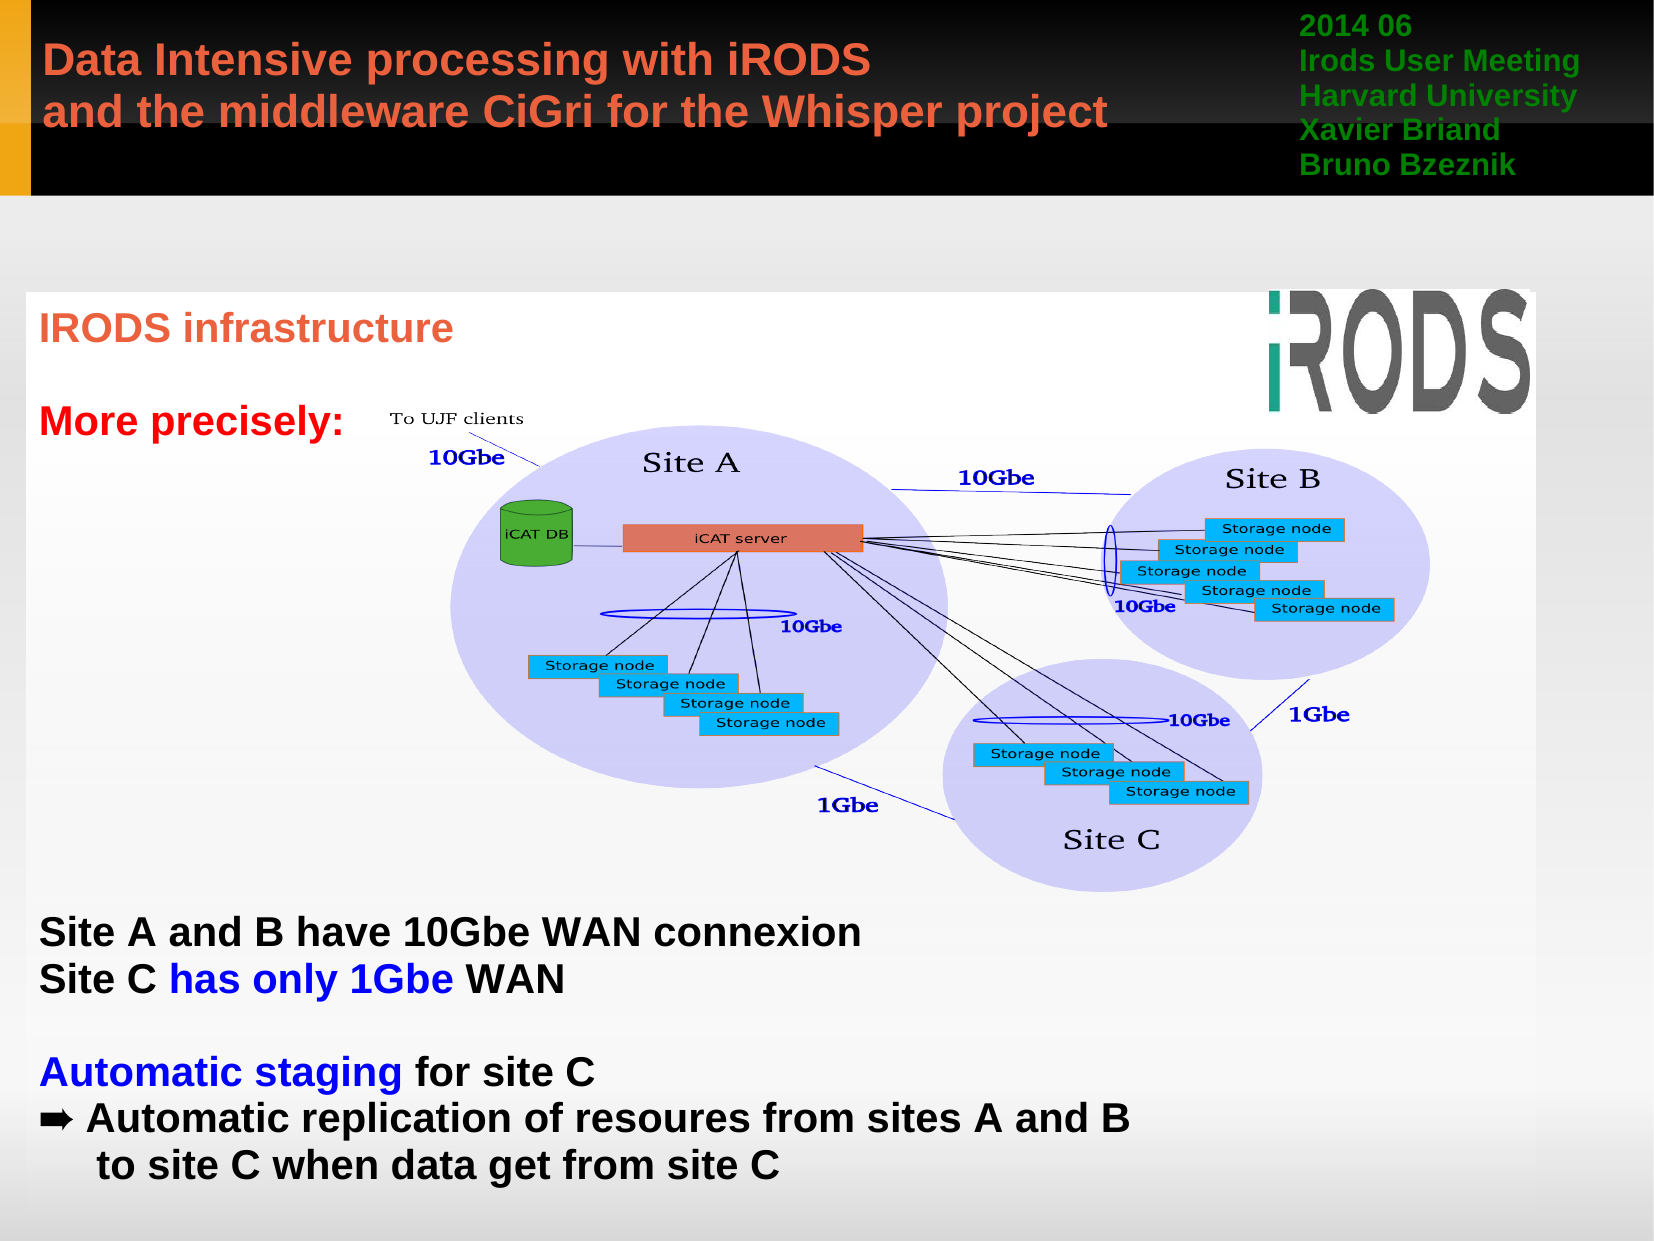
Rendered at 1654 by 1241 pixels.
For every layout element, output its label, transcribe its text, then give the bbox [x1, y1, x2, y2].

title 2014 06 Irods User Meeting Harvard University Xavier Briand Bruno Bzeznik [1299, 41, 1654, 219]
picture [52, 49, 67, 59]
picture [781, 48, 799, 59]
picture [0, 0, 1654, 1241]
title Data Intensive processing with iRODS and the middleware CiGri for the Whisper project [29, 59, 1365, 266]
picture [473, 54, 482, 59]
picture [749, 49, 763, 58]
list IRODS infrastructure More precisely: Site A and B have 10Gbe WAN connexion Site C has only 1Gbe WAN Automatic staging for site C à Automatic replication of resoures from sites A and B to site C when data get from site C [26, 292, 1536, 1235]
picture [818, 49, 833, 59]
picture [219, 54, 228, 59]
picture [420, 55, 430, 59]
picture [336, 54, 345, 59]
